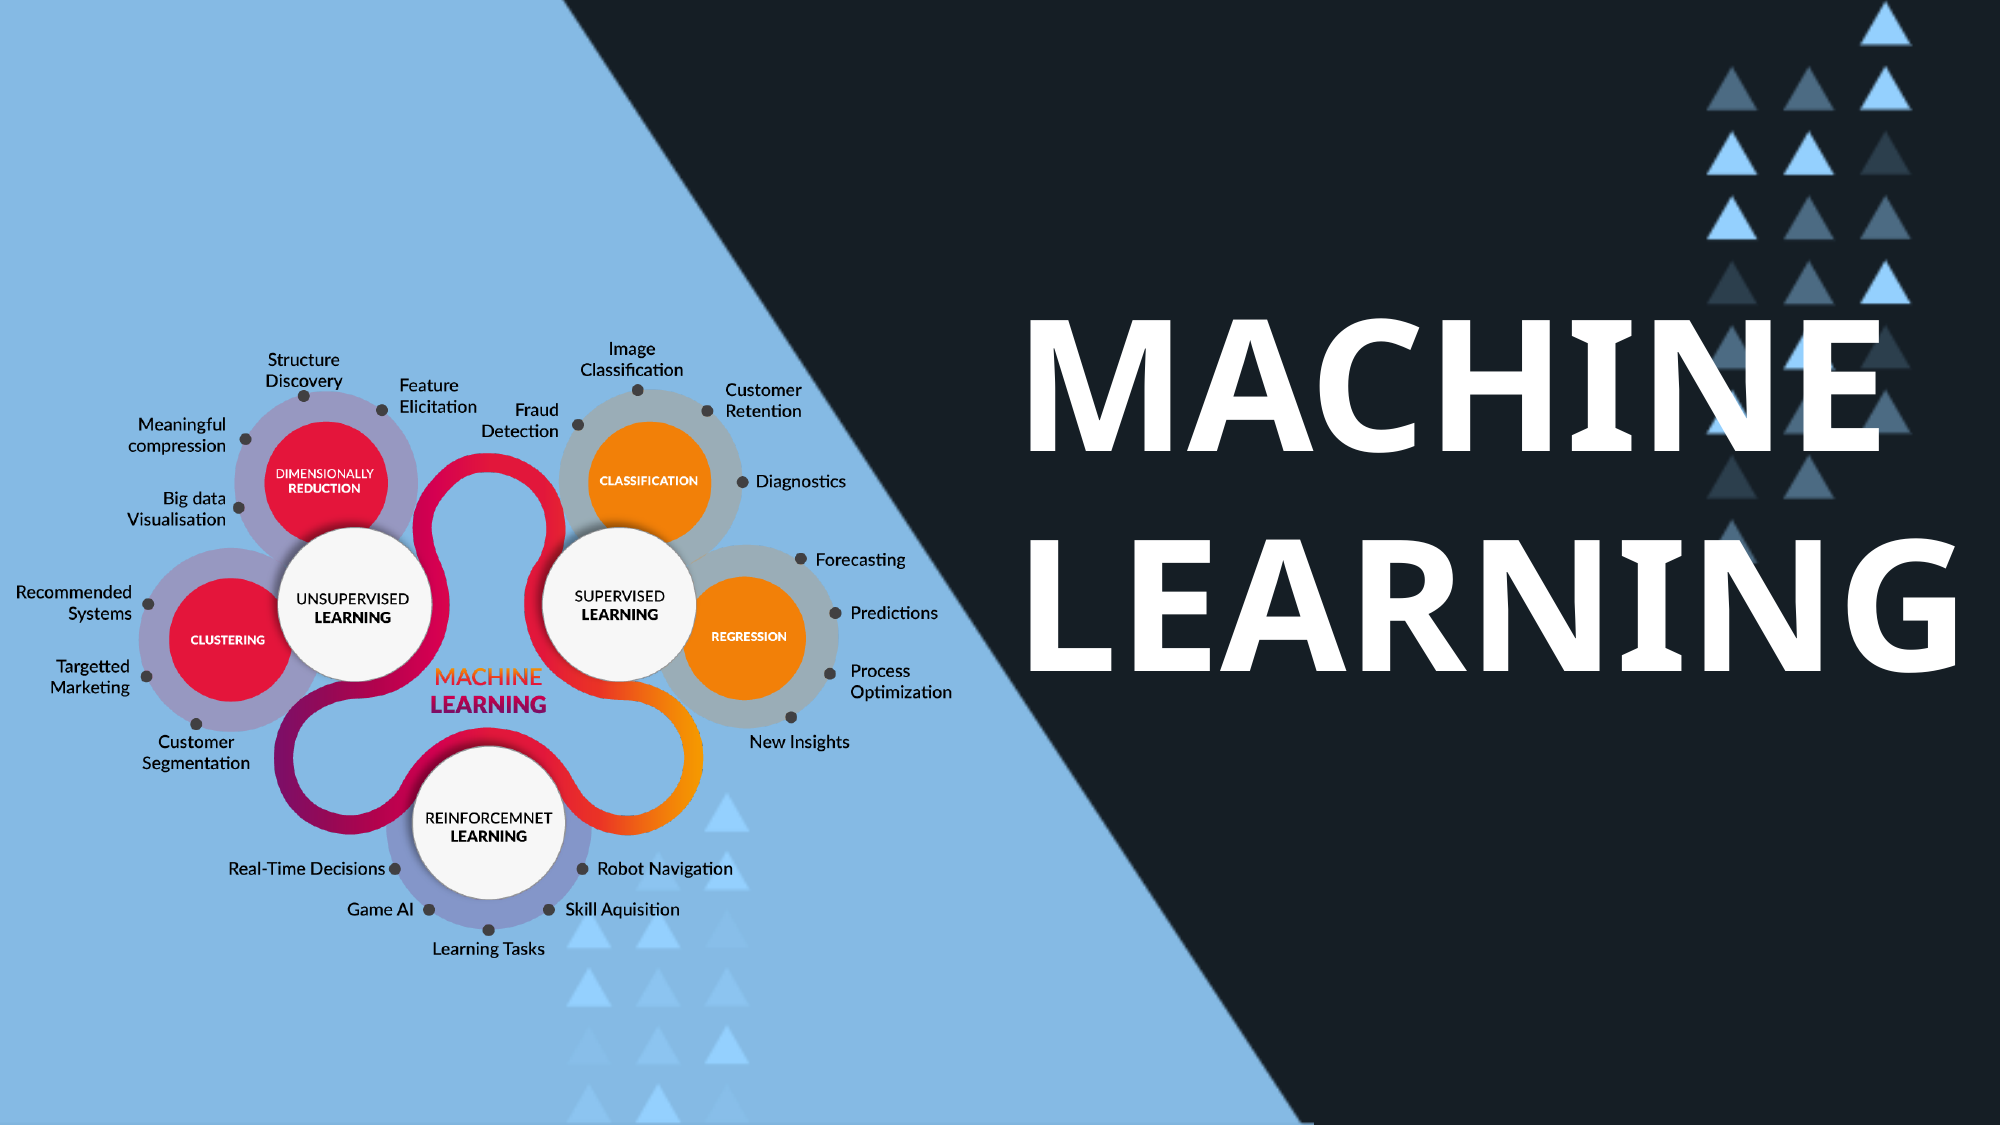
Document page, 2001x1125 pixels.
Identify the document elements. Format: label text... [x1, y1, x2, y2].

text_box MACHINE LEARNING [999, 260, 2000, 721]
picture [0, 0, 2000, 1125]
